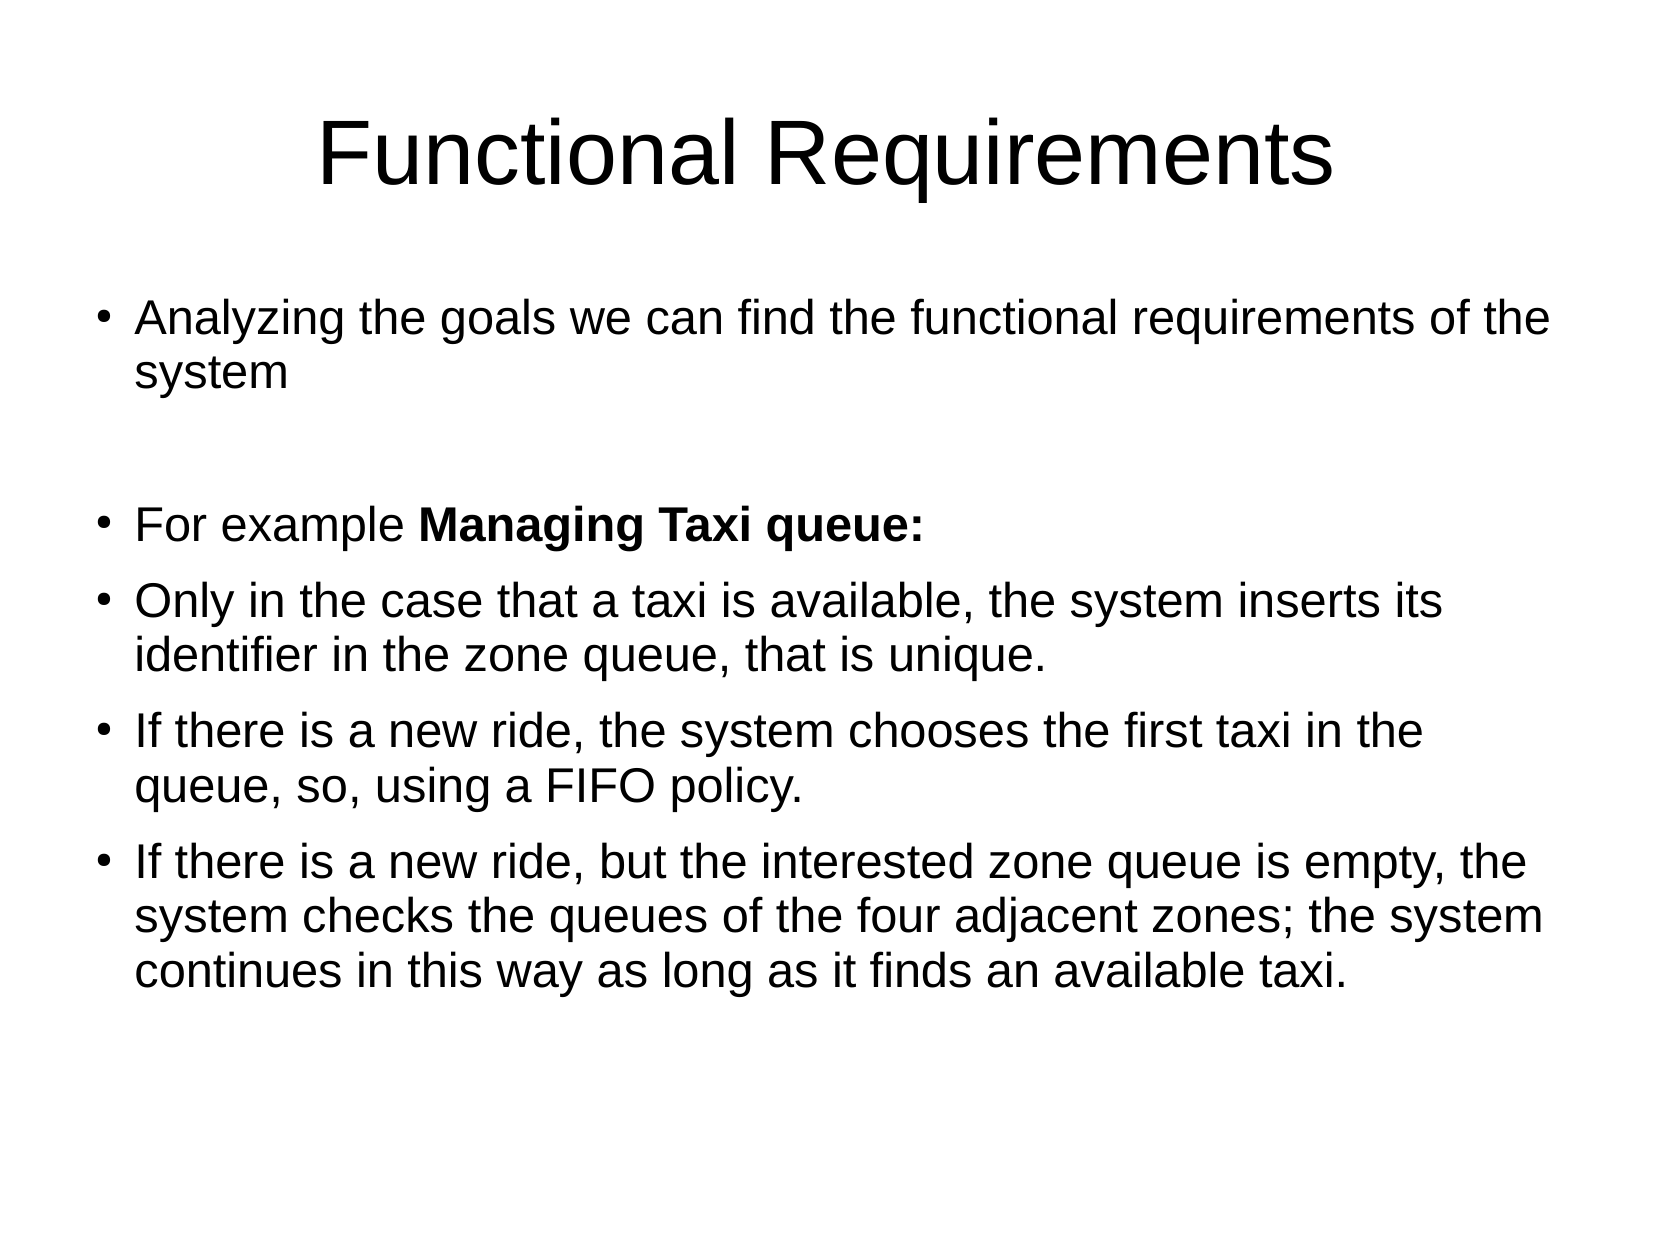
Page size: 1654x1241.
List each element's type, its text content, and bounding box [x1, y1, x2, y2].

list Analyzing the goals we can find the functional requirements of the system For example Managing Taxi queue: Only in the case that a taxi is available, the system inserts its identifier in the zone queue, that is unique. If there is a new ride, the system chooses the first taxi in the queue, so, using a FIFO policy. If there is a new ride, but the interested zone queue is empty, the system checks the queues of the four adjacent zones; the system continues in this way as long as it finds an available taxi. [82, 290, 1571, 1010]
title Functional Requirements [82, 49, 1571, 257]
